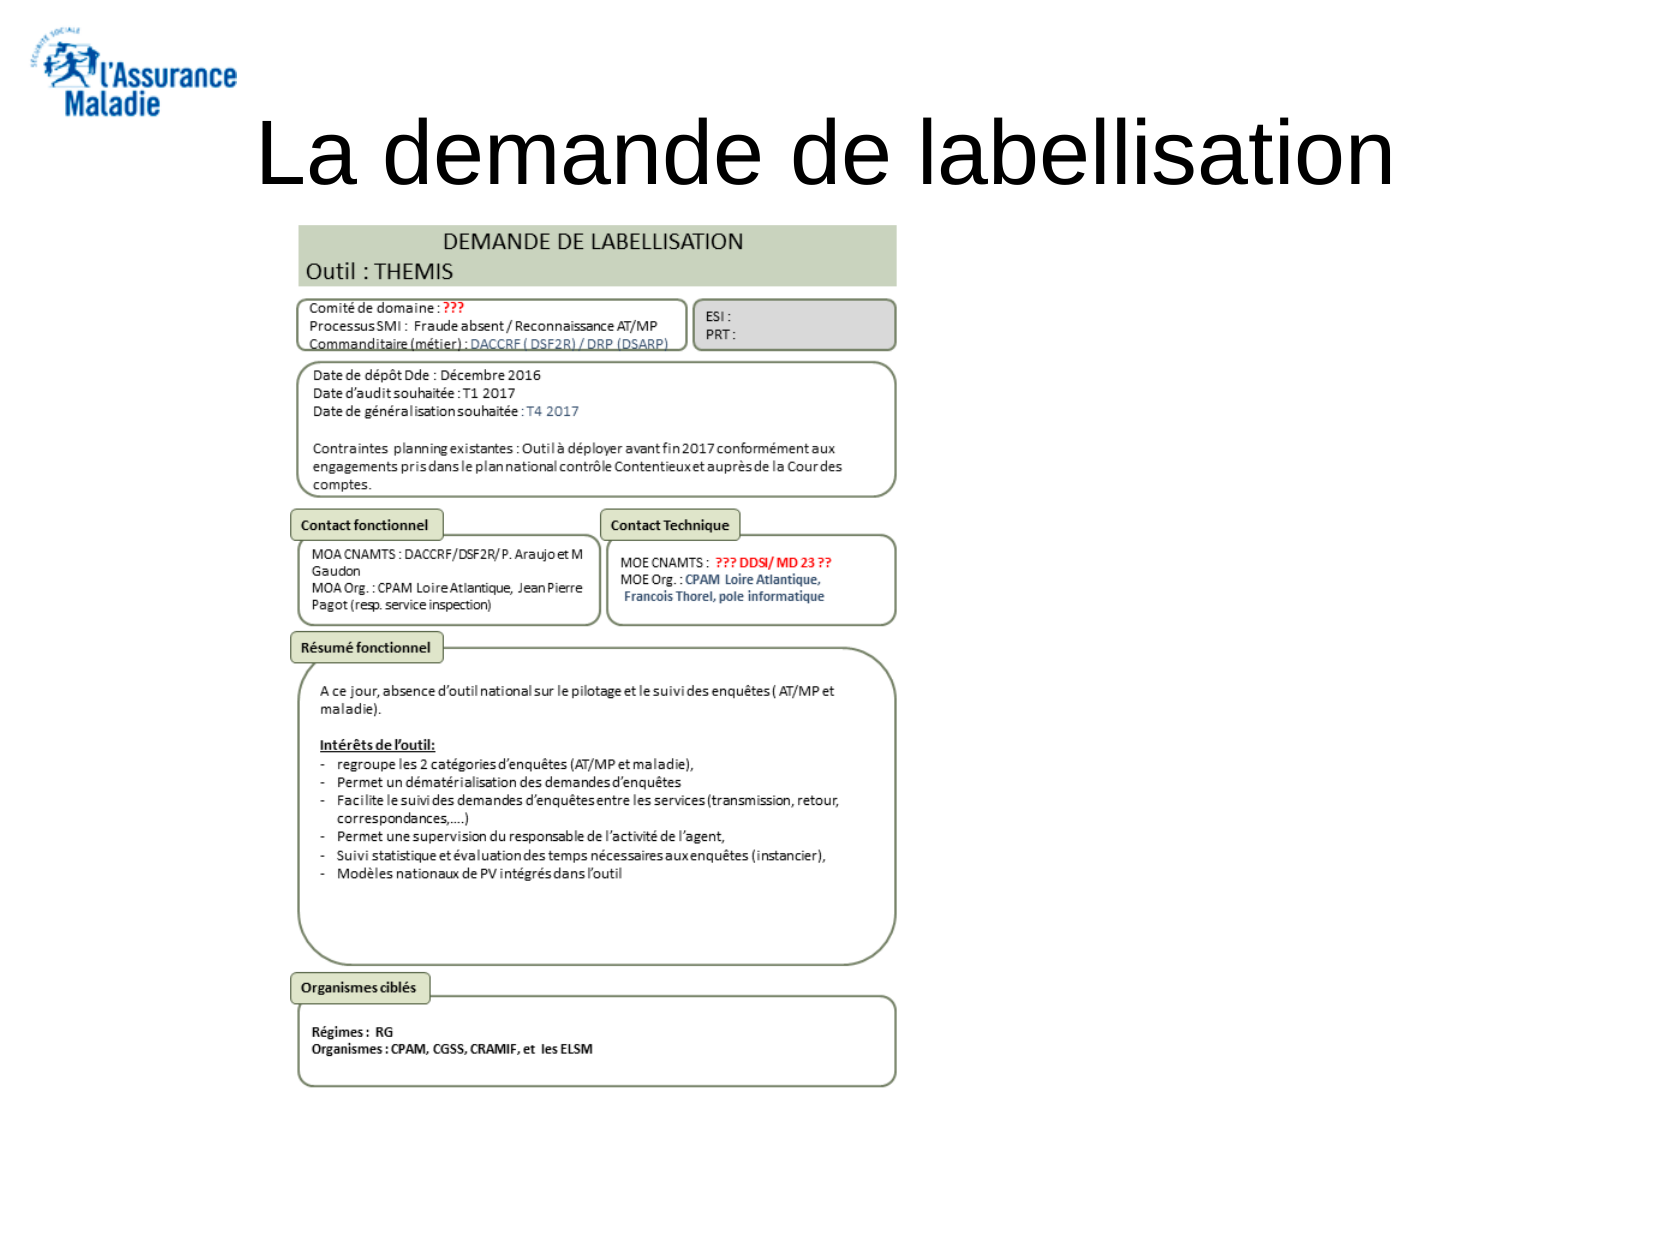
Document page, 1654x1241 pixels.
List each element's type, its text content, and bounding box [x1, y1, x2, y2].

picture [9, 23, 237, 118]
picture [271, 212, 910, 1109]
title La demande de labellisation [82, 49, 1571, 257]
